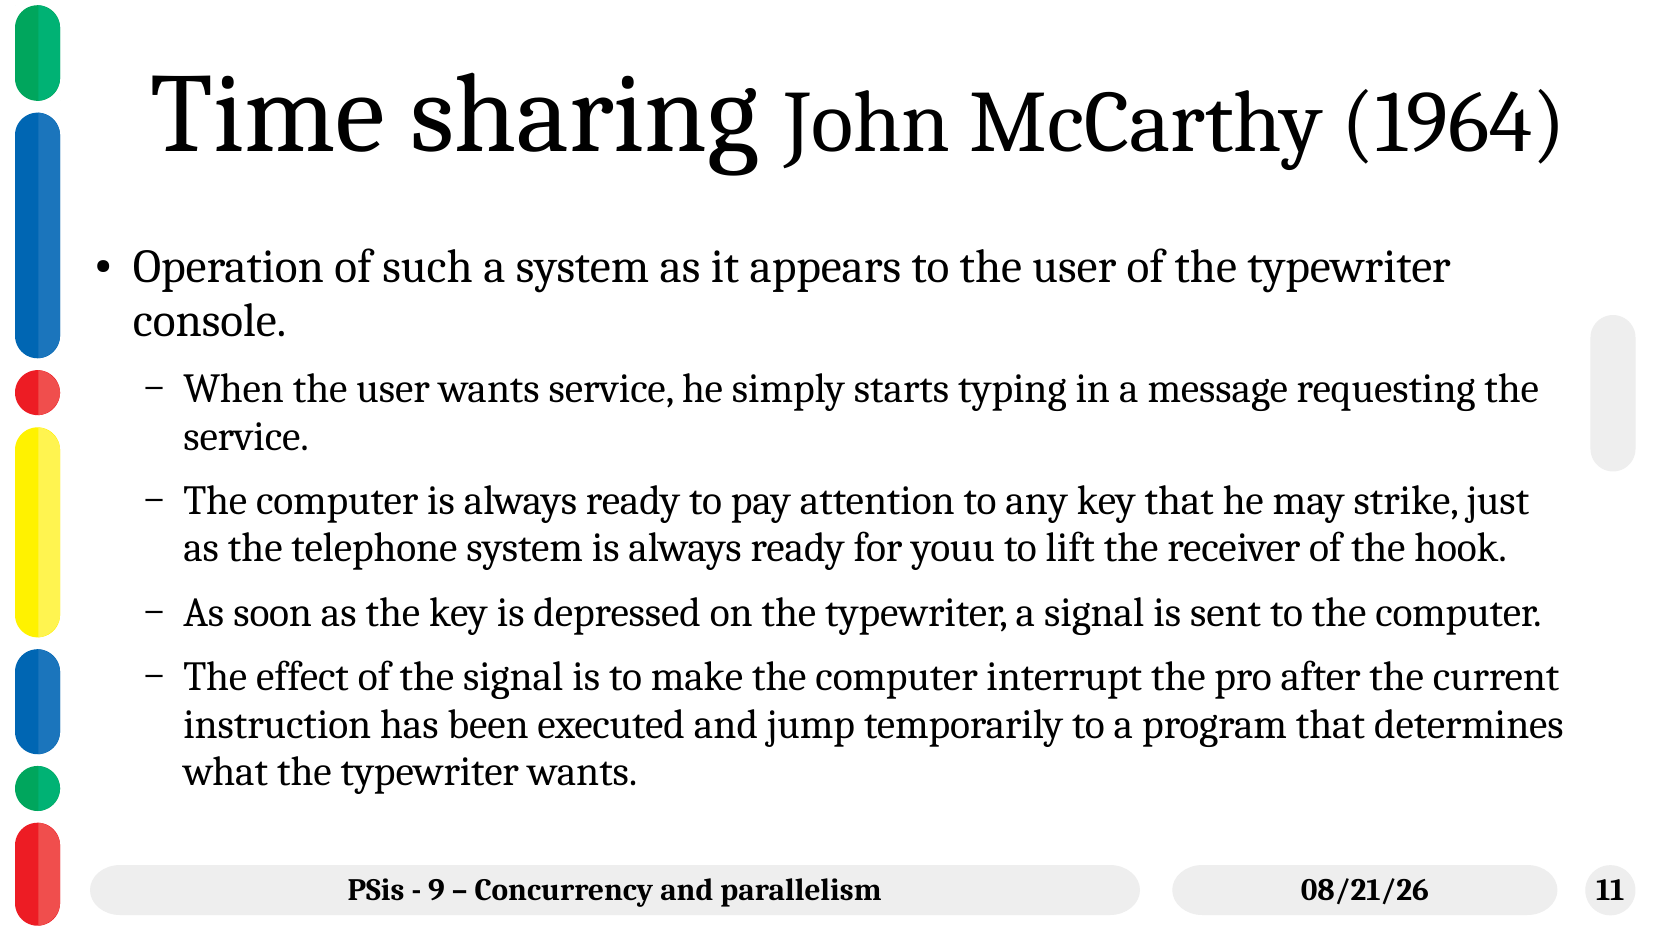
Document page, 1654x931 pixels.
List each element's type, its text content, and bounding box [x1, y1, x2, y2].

title Time sharing John McCarthy (1964) [82, 37, 1636, 193]
list Operation of such a system as it appears to the user of the typewriter console. When the user wants service, he simply starts typing in a message requesting the service. The computer is always ready to pay attention to any key that he may strike, just as the telephone system is always ready for youu to lift the receiver of the hook. As soon as the key is depressed on the typewriter, a signal is sent to the computer. The effect of the signal is to make the computer interrupt the pro after the current instruction has been executed and jump temporarily to a program that determines what the typewriter wants. [82, 240, 1571, 866]
